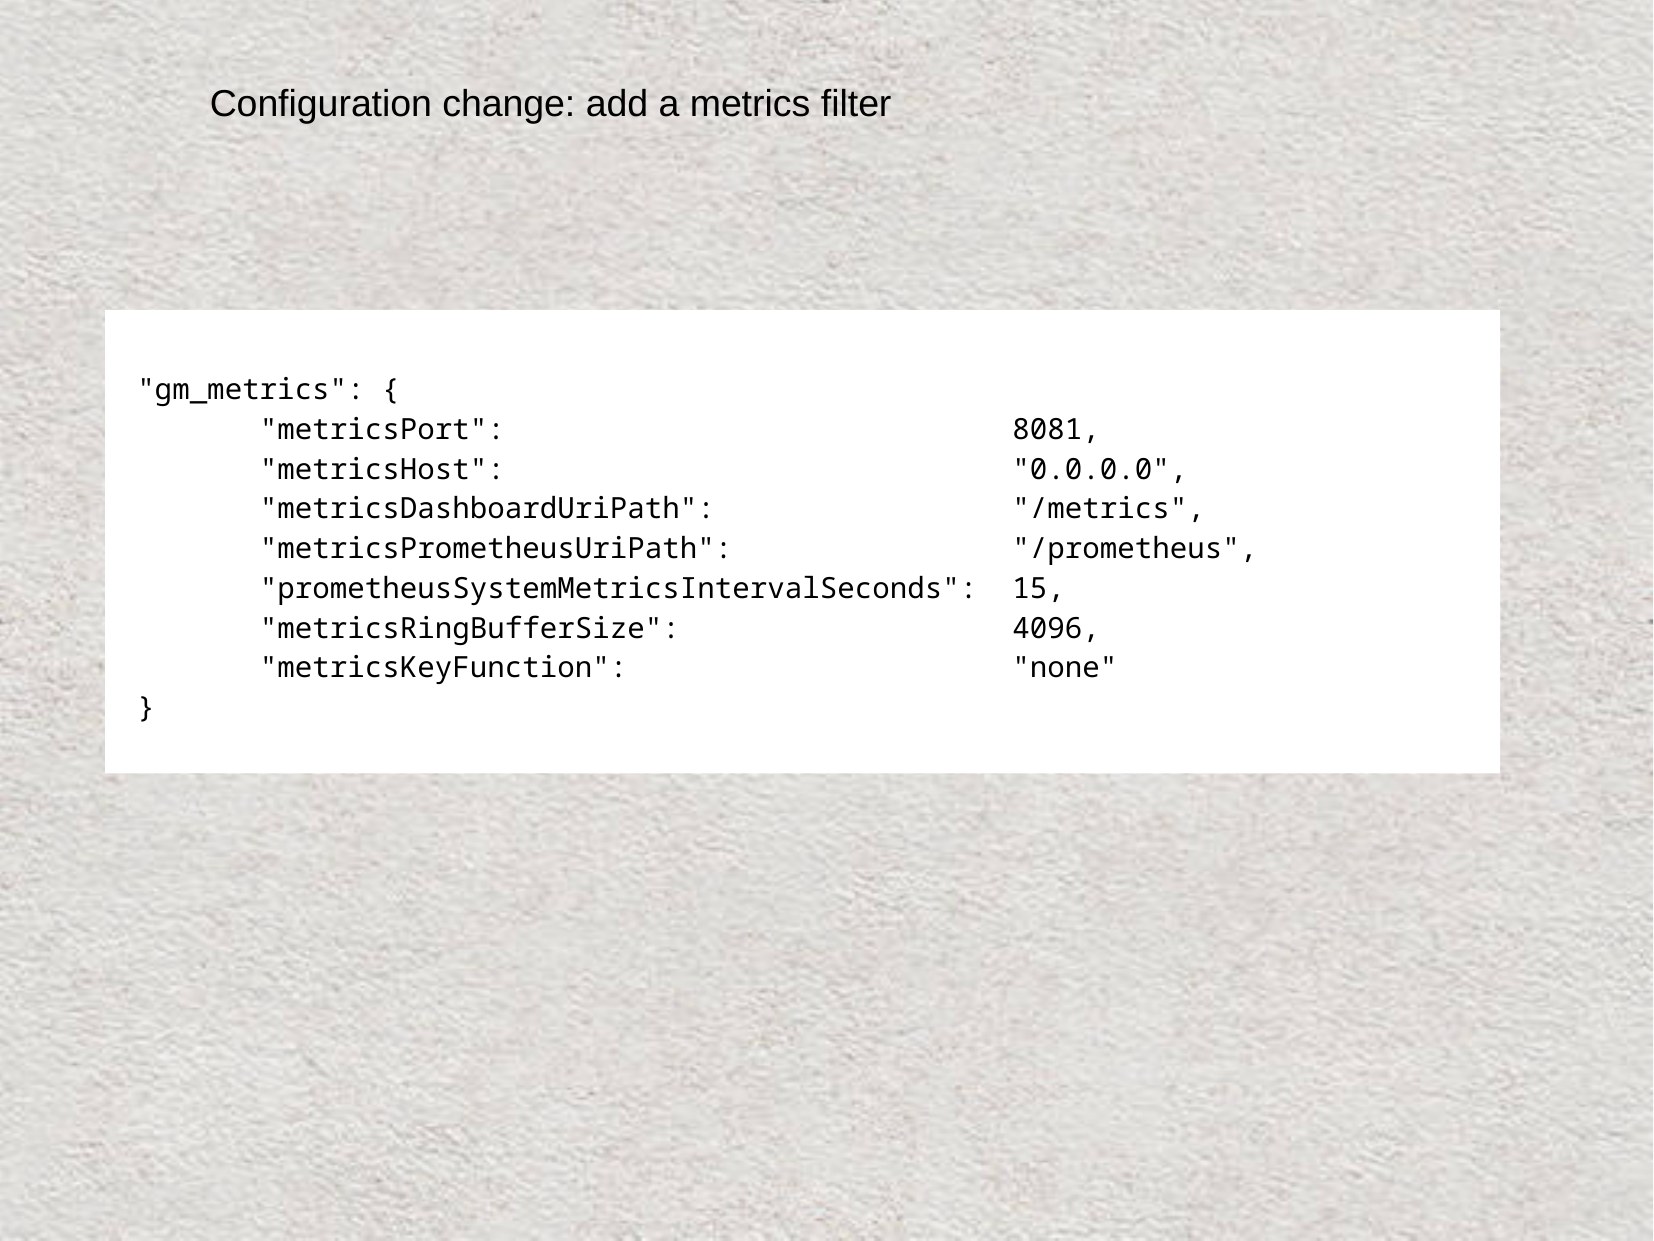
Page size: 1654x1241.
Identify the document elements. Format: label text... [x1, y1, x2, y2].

text_box Configuration change: add a metrics filter [195, 75, 1426, 132]
picture [0, 0, 1654, 1241]
text_box "gm_metrics": { "metricsPort": 8081, "metricsHost": "0.0.0.0", "metricsDashboardUriPath": "/metrics", "metricsPrometheusUriPath": "/prometheus", "prometheusSystemMetricsIntervalSeconds": 15, "metricsRingBufferSize": 4096, "metricsKeyFunction": "none" } [105, 309, 1501, 721]
